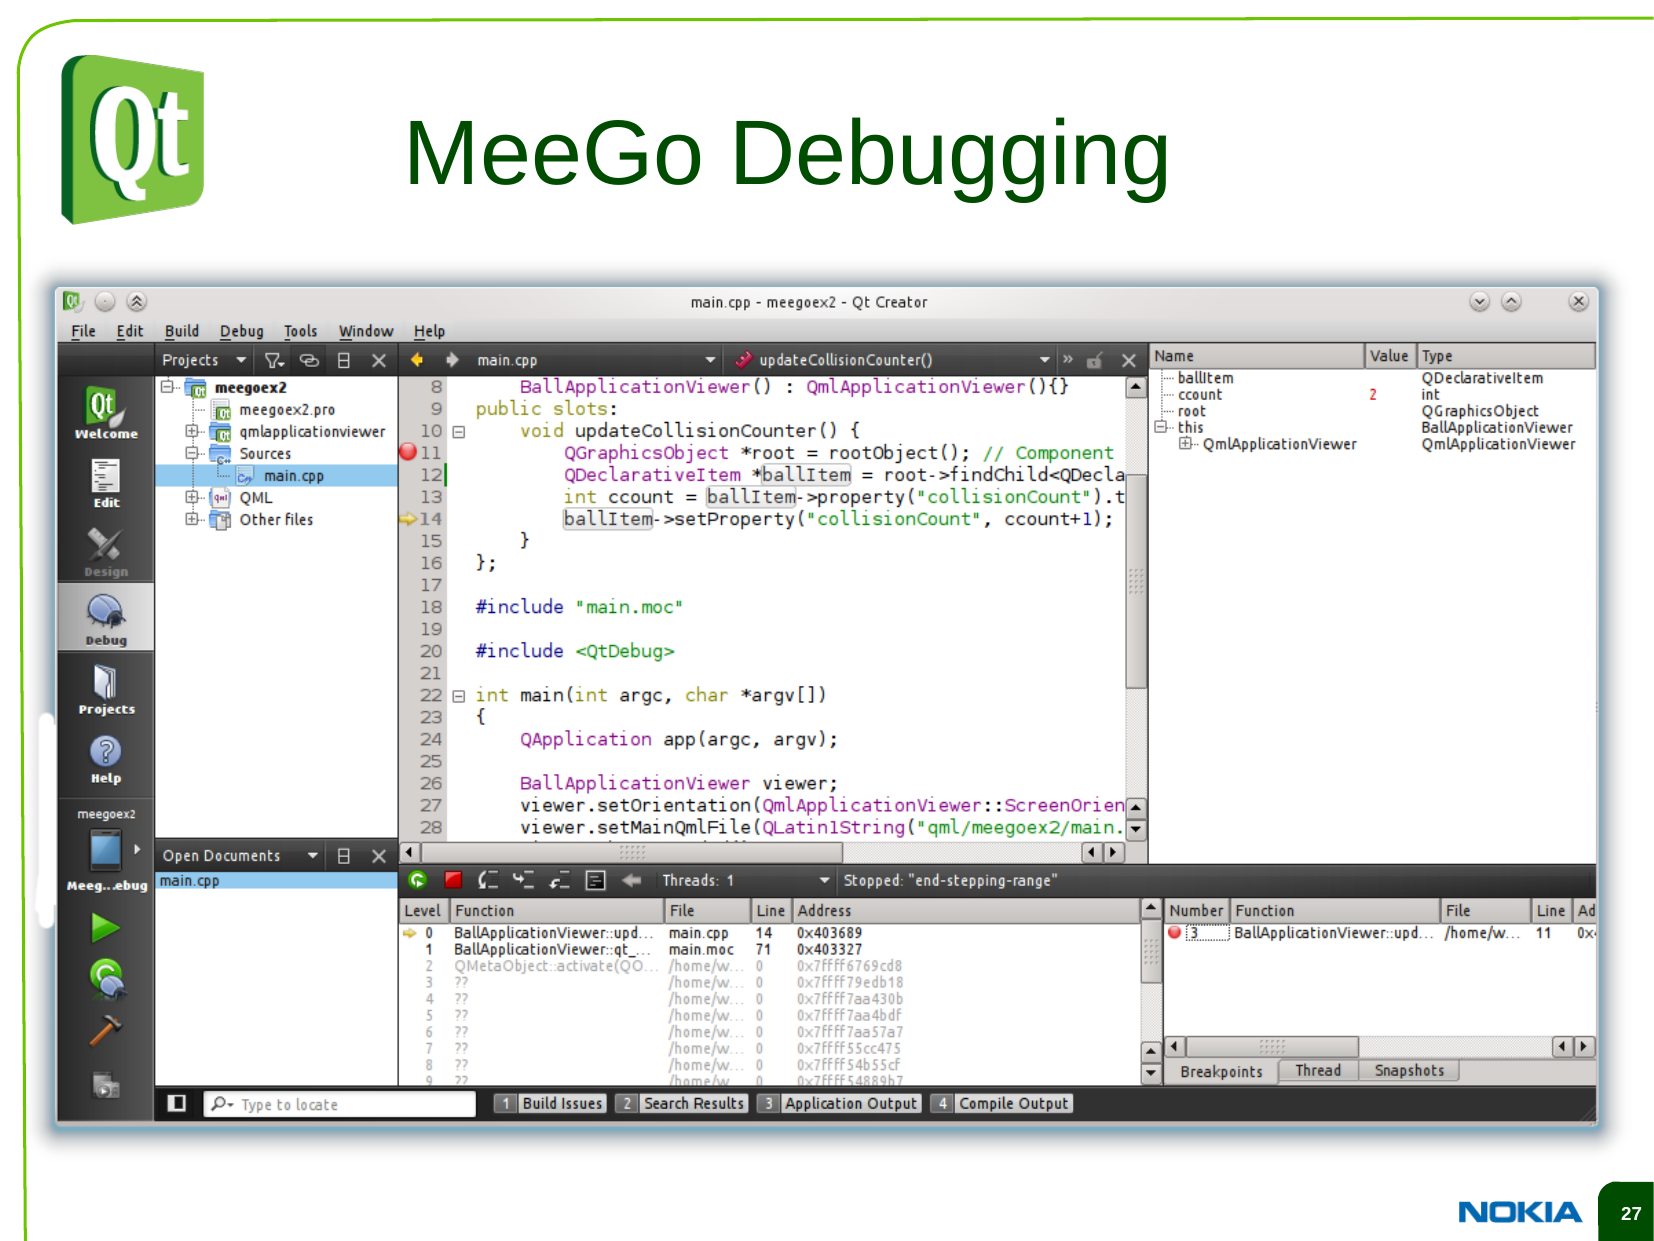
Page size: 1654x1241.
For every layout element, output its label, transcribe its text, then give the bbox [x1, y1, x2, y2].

picture [1459, 1201, 1583, 1223]
title MeeGo Debugging [251, 49, 1327, 257]
picture [0, 232, 1654, 1182]
picture [61, 55, 204, 225]
